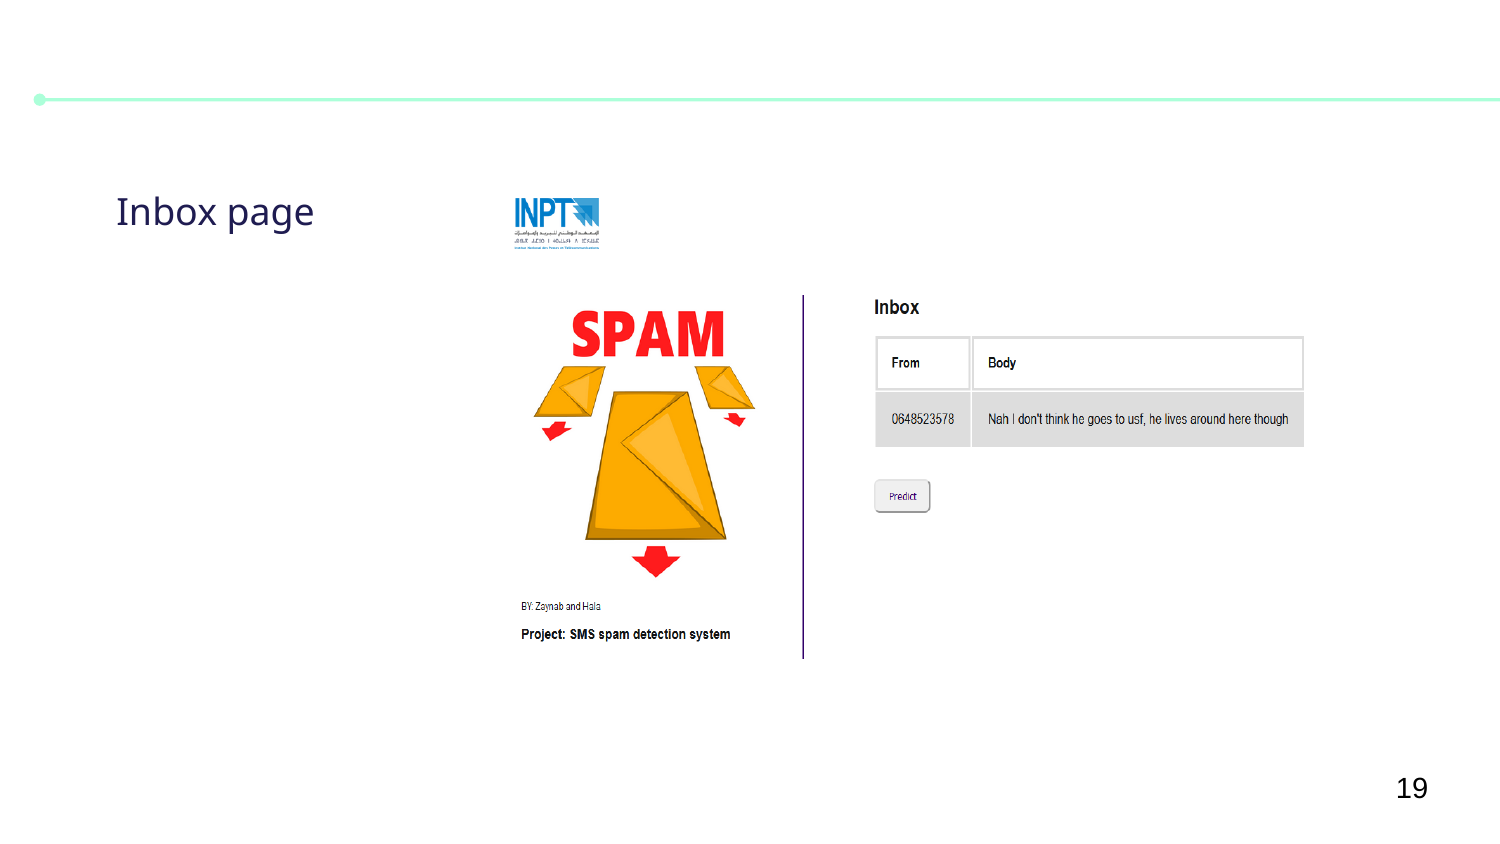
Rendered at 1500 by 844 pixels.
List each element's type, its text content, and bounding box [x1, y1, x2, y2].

list Inbox page [101, 173, 395, 275]
text_box 19 [1380, 761, 1450, 812]
picture [514, 195, 1311, 659]
